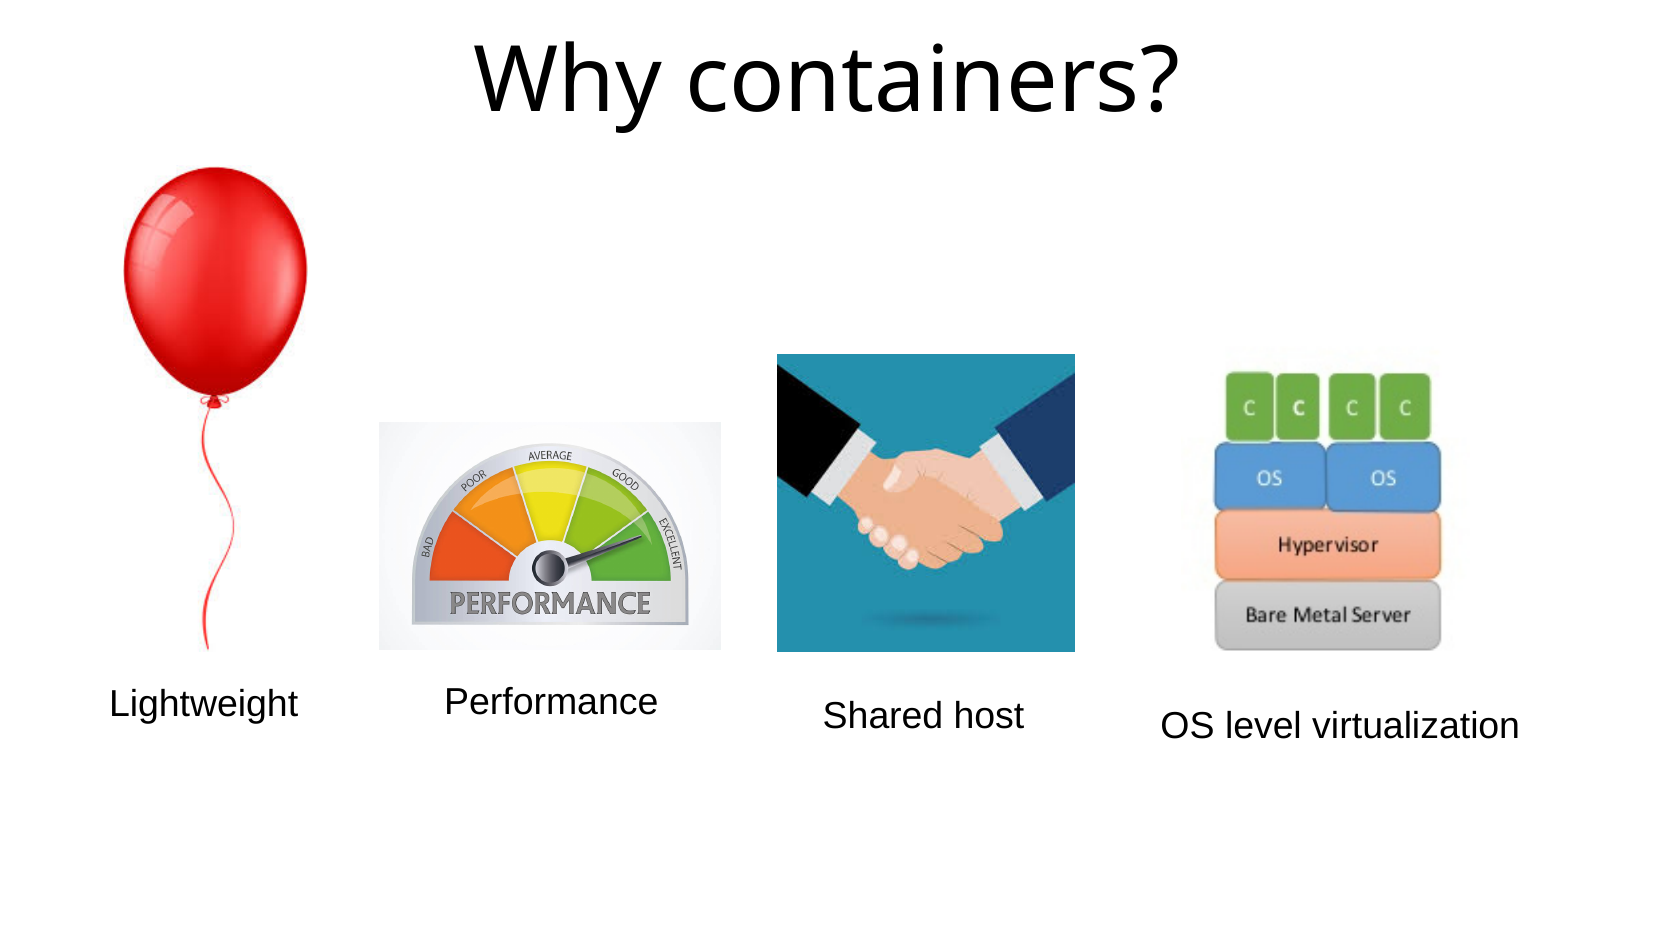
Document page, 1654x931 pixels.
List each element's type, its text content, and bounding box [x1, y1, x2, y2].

text_box Lightweight [94, 675, 314, 733]
picture [123, 165, 308, 652]
text_box Shared host [807, 687, 1040, 745]
picture [379, 422, 721, 650]
text_box OS level virtualization [1145, 696, 1536, 754]
picture [1181, 315, 1489, 686]
picture [777, 354, 1075, 652]
text_box Performance [429, 673, 674, 731]
title Why containers? [82, 0, 1571, 154]
